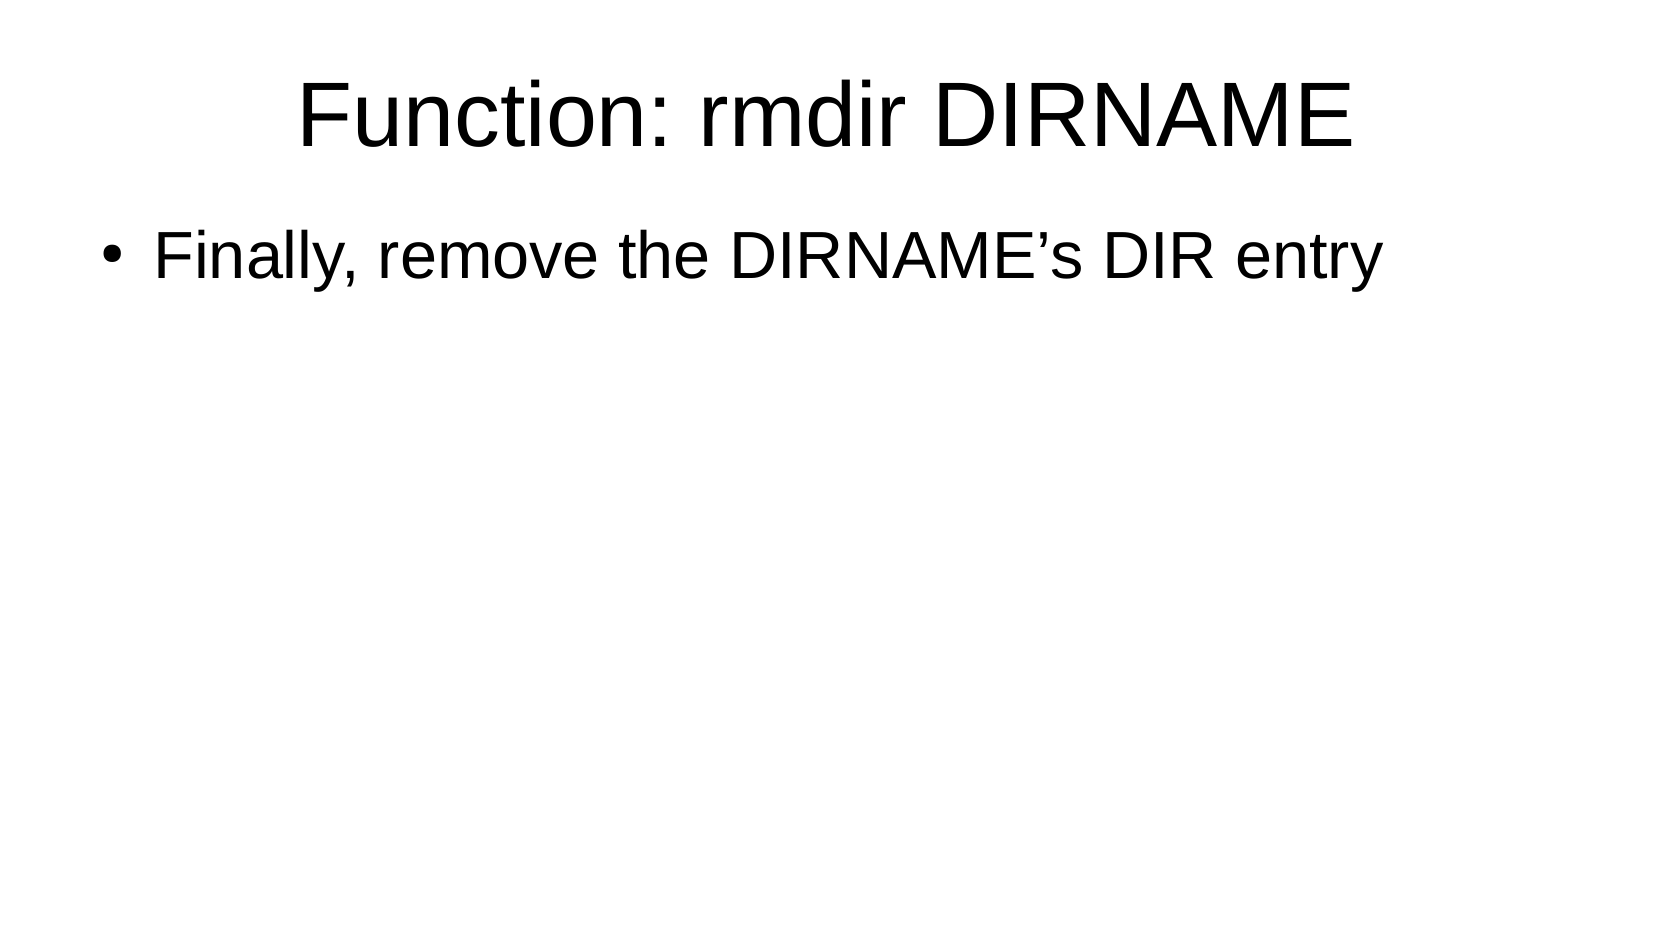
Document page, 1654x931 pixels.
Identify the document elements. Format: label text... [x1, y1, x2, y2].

title Function: rmdir DIRNAME [82, 37, 1571, 193]
list Finally, remove the DIRNAME’s DIR entry [82, 217, 1571, 841]
